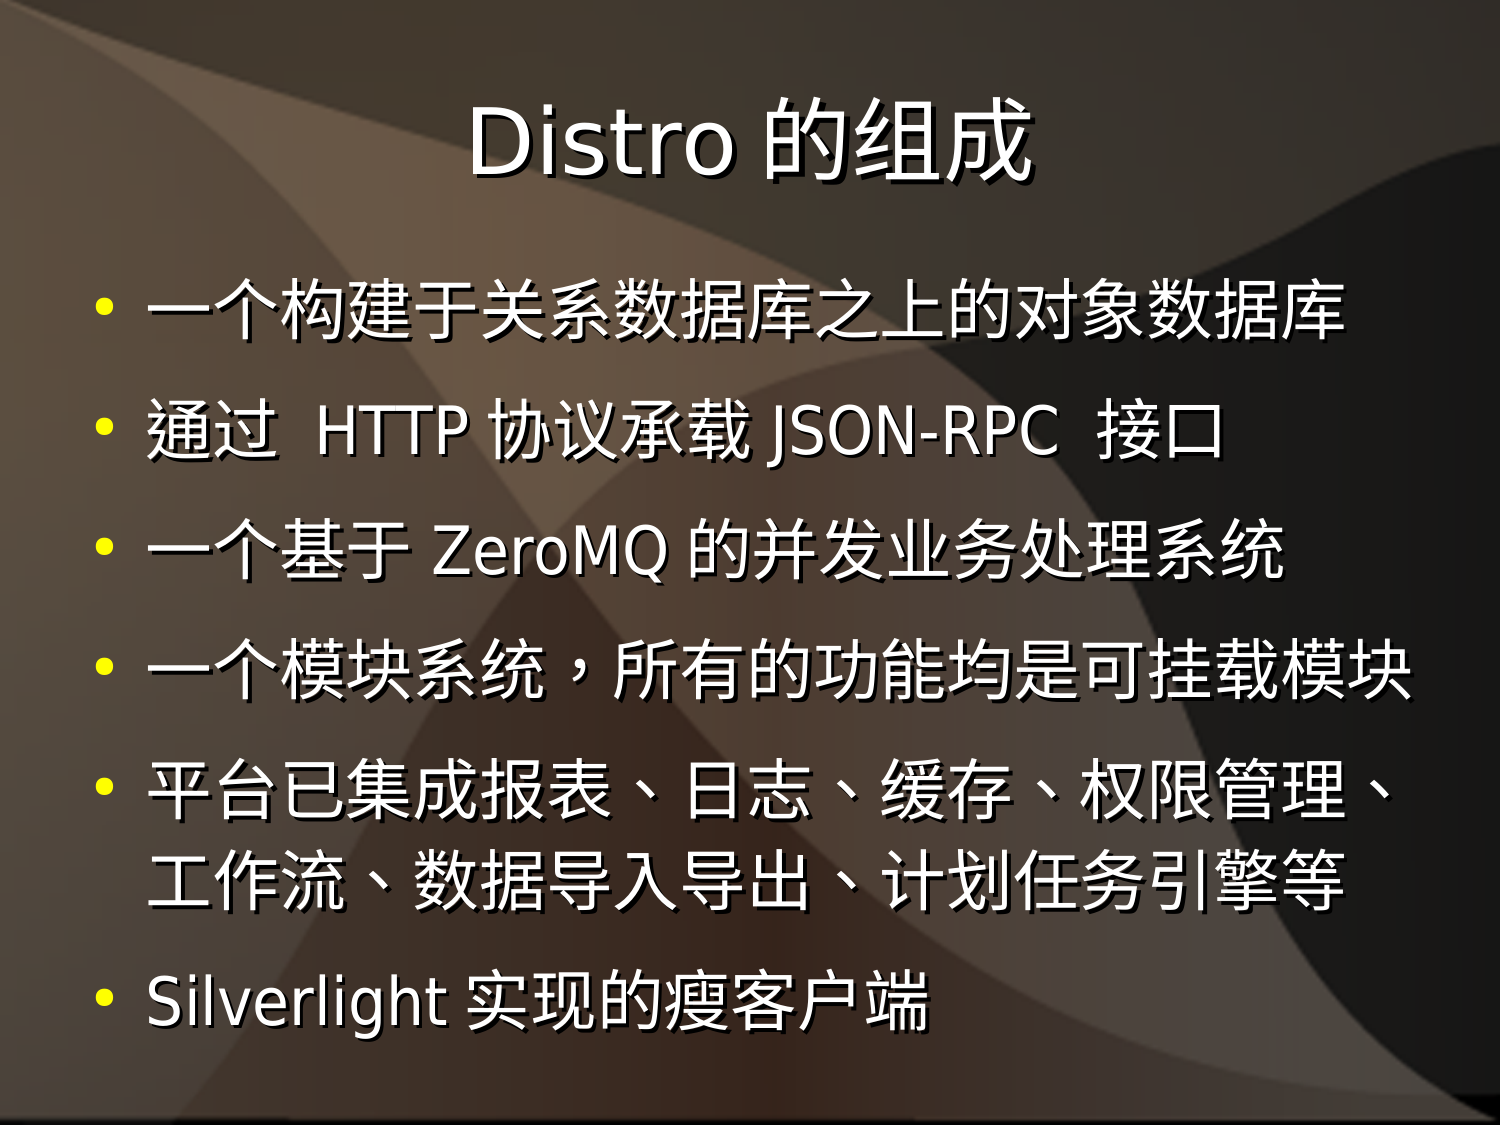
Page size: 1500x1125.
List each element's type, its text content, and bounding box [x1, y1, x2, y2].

picture [0, 0, 1500, 1125]
list 一个构建于关系数据库之上的对象数据库 通过 HTTP协议承载JSON-RPC 接口 一个基于ZeroMQ的并发业务处理系统 一个模块系统，所有的功能均是可挂载模块 平台已集成报表、日志、缓存、权限管理、工作流、数据导入导出、计划任务引擎等 Silverlight实现的瘦客户端 [75, 263, 1425, 1040]
title Distro的组成 [75, 44, 1425, 233]
